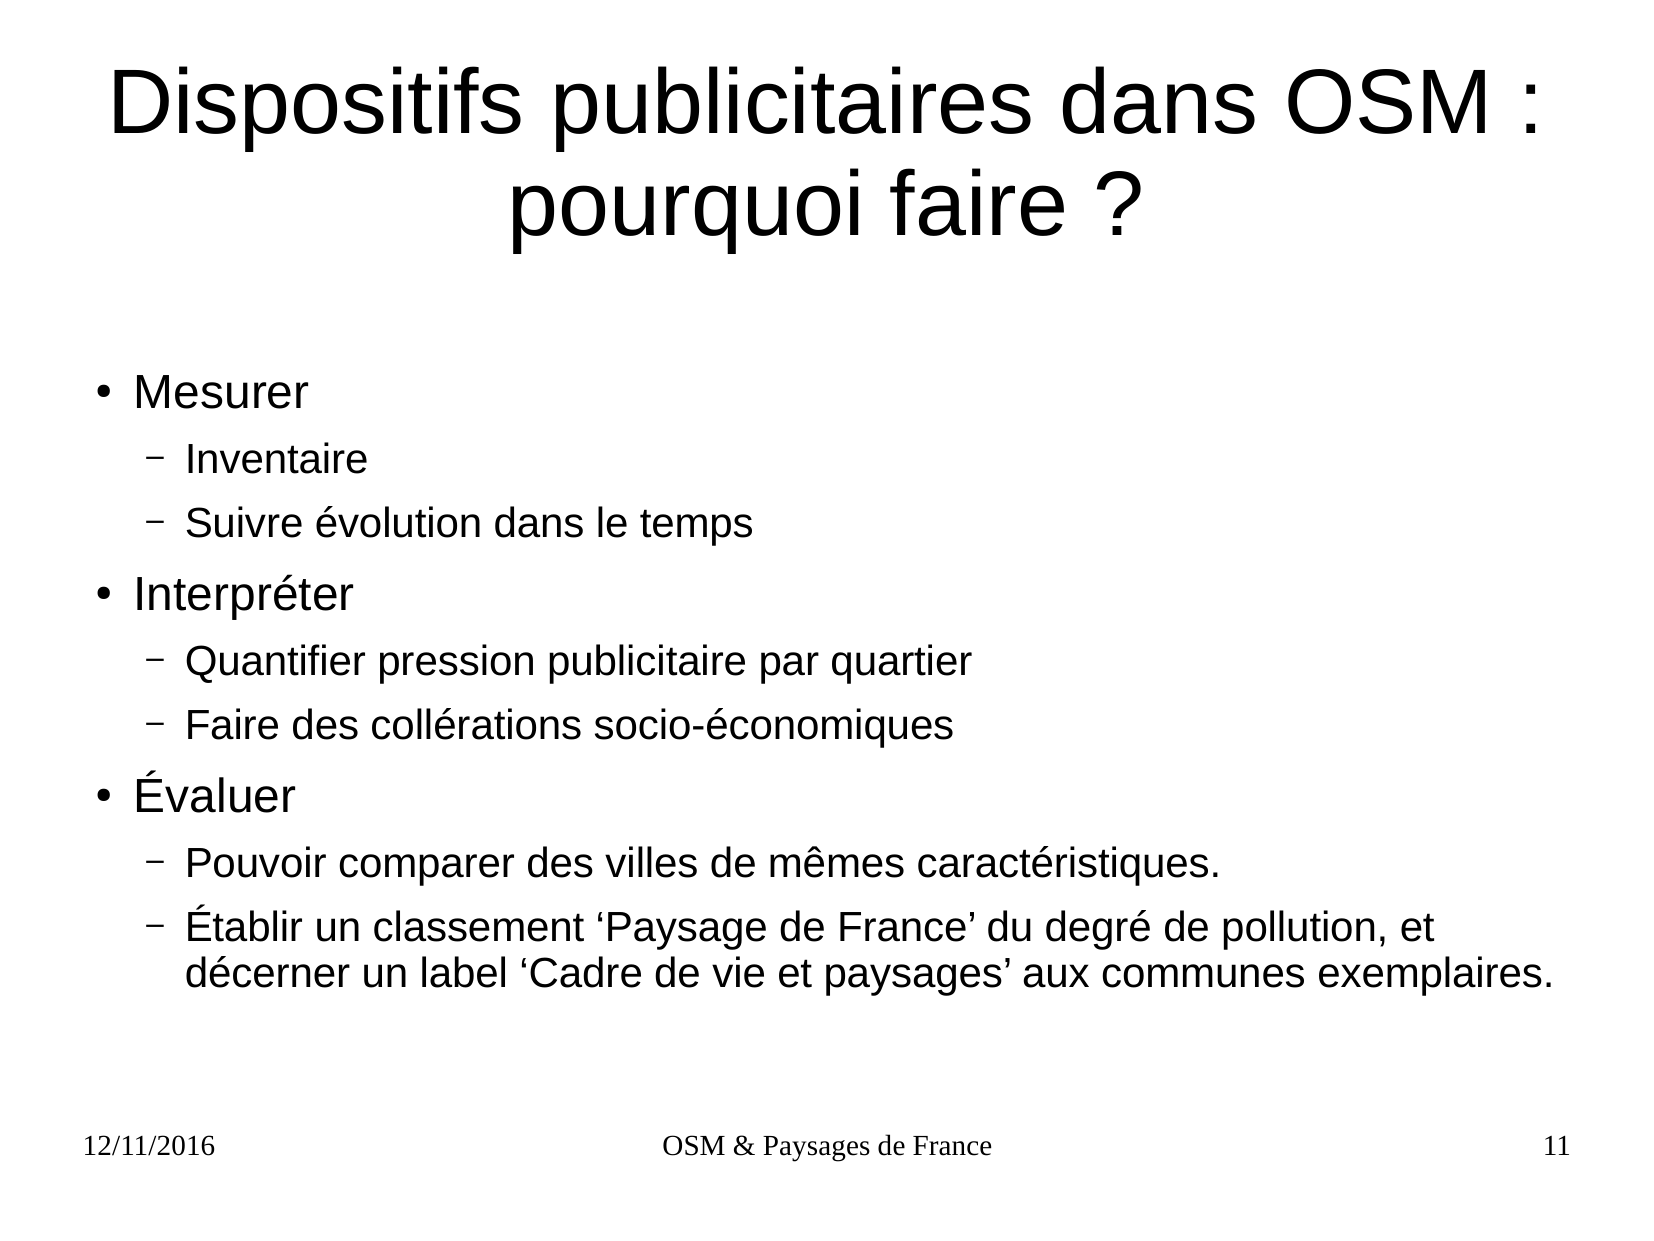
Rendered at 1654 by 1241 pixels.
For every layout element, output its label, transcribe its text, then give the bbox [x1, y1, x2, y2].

list Mesurer Inventaire Suivre évolution dans le temps Interpréter Quantifier pression publicitaire par quartier Faire des collérations socio-économiques Évaluer Pouvoir comparer des villes de mêmes caractéristiques. Établir un classement ‘Paysage de France’ du degré de pollution, et décerner un label ‘Cadre de vie et paysages’ aux communes exemplaires. [82, 290, 1571, 1010]
title Dispositifs publicitaires dans OSM : pourquoi faire ? [82, 49, 1571, 257]
